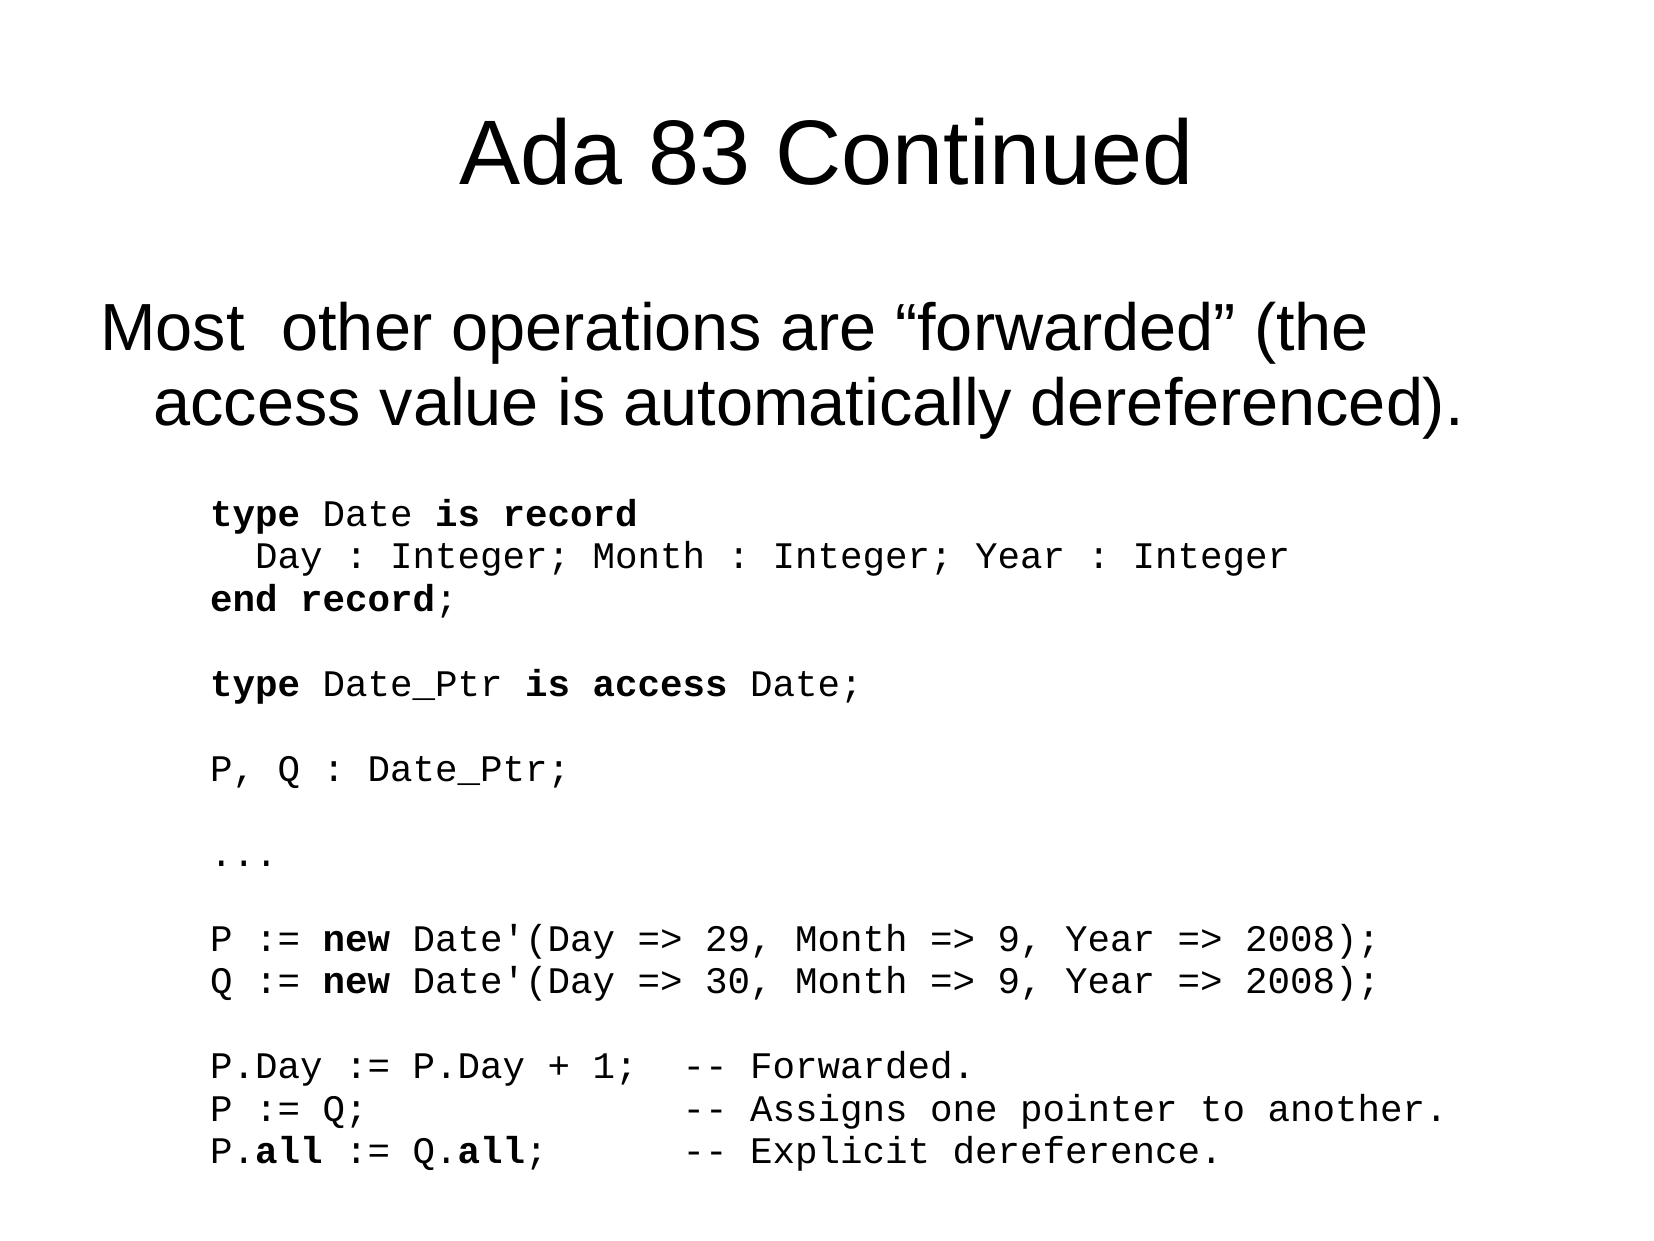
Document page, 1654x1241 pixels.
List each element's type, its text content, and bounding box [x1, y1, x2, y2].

text_box type Date is record Day : Integer; Month : Integer; Year : Integer end record; type Date_Ptr is access Date; P, Q : Date_Ptr; ... P := new Date'(Day => 29, Month => 9, Year => 2008); Q := new Date'(Day => 30, Month => 9, Year => 2008); P.Day := P.Day + 1; -- Forwarded. P := Q; -- Assigns one pointer to another. P.all := Q.all; -- Explicit dereference. [195, 487, 1463, 1196]
list Most other operations are “forwarded” (the access value is automatically dereferenced). [82, 290, 1571, 1094]
title Ada 83 Continued [82, 56, 1571, 250]
